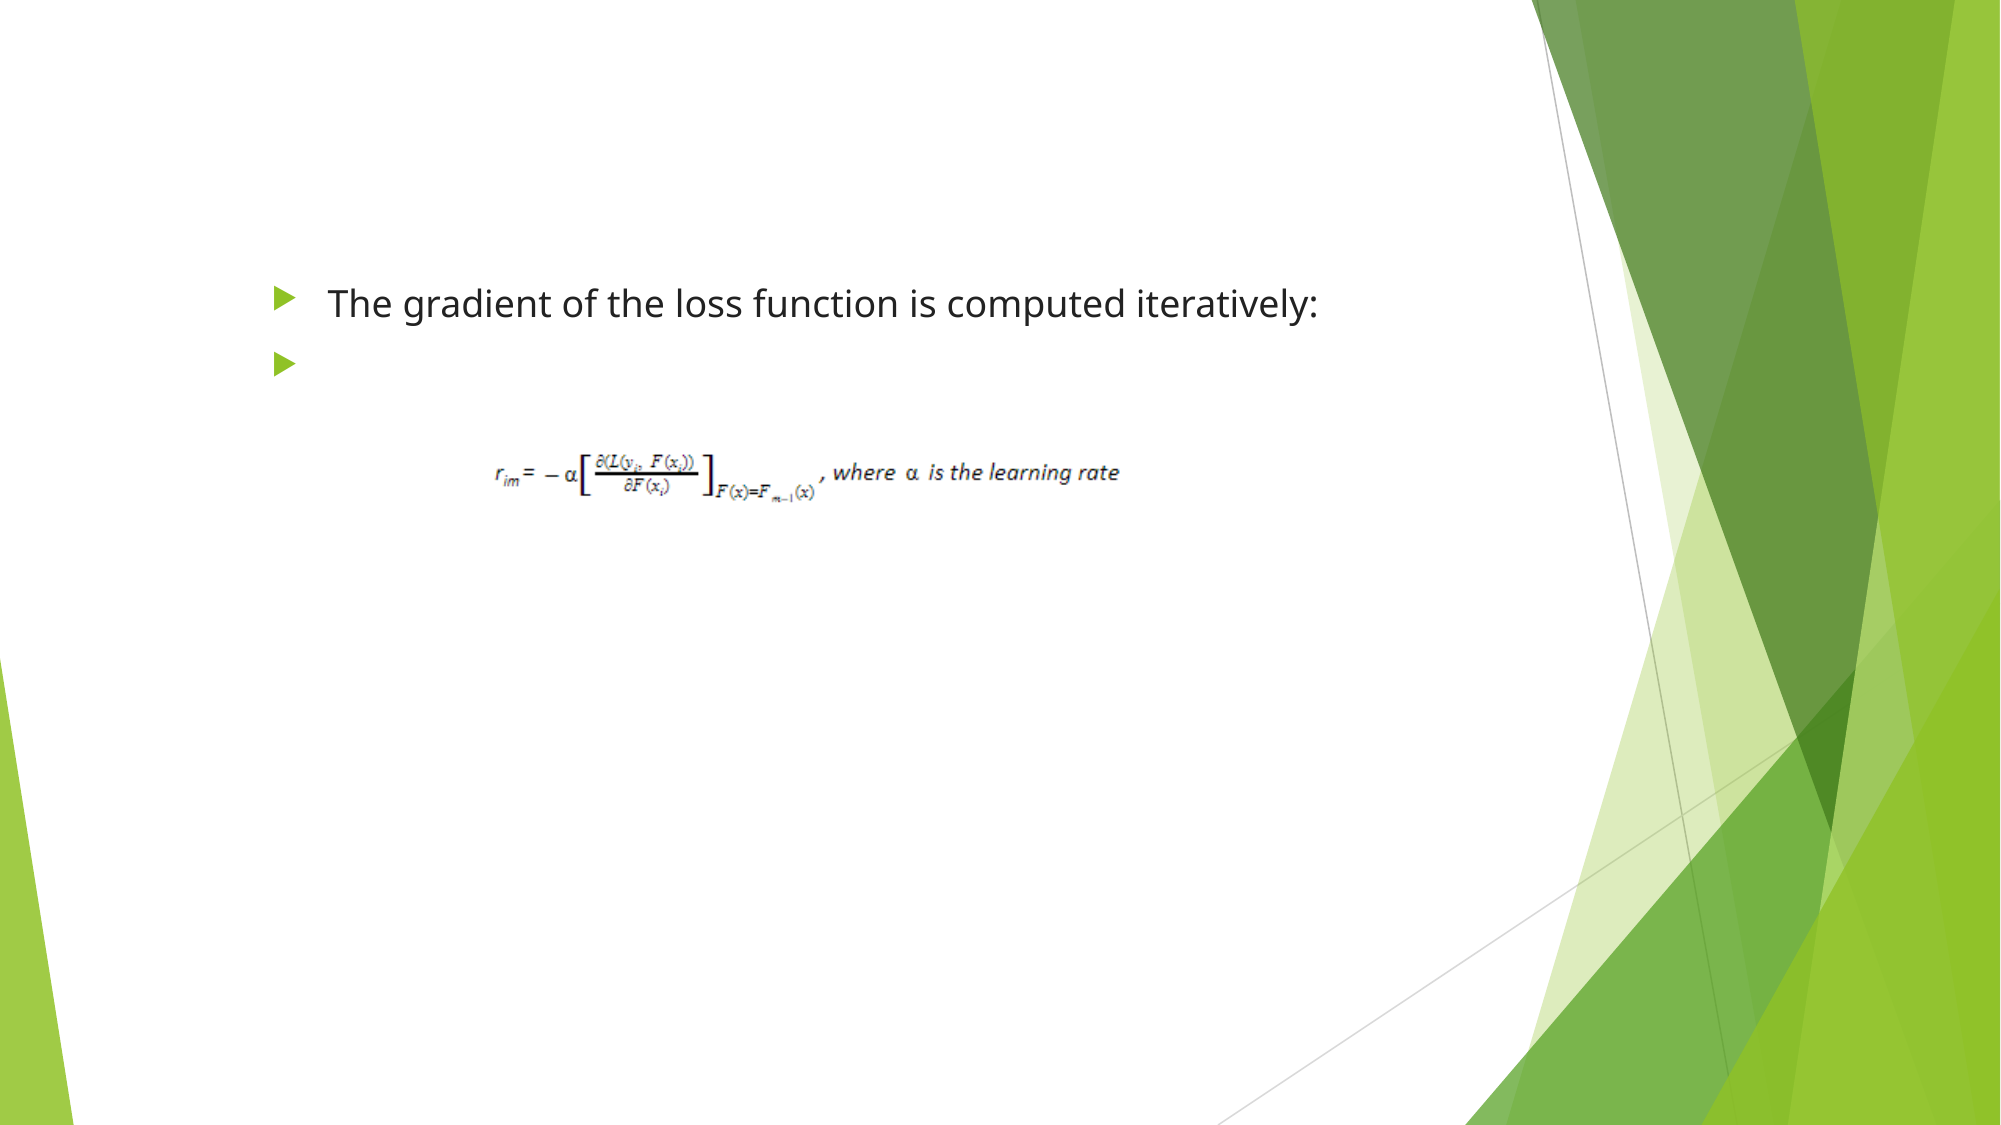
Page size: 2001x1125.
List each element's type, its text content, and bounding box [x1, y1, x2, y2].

picture [456, 436, 1140, 515]
list The gradient of the loss function is computed iteratively: [256, 272, 1832, 839]
